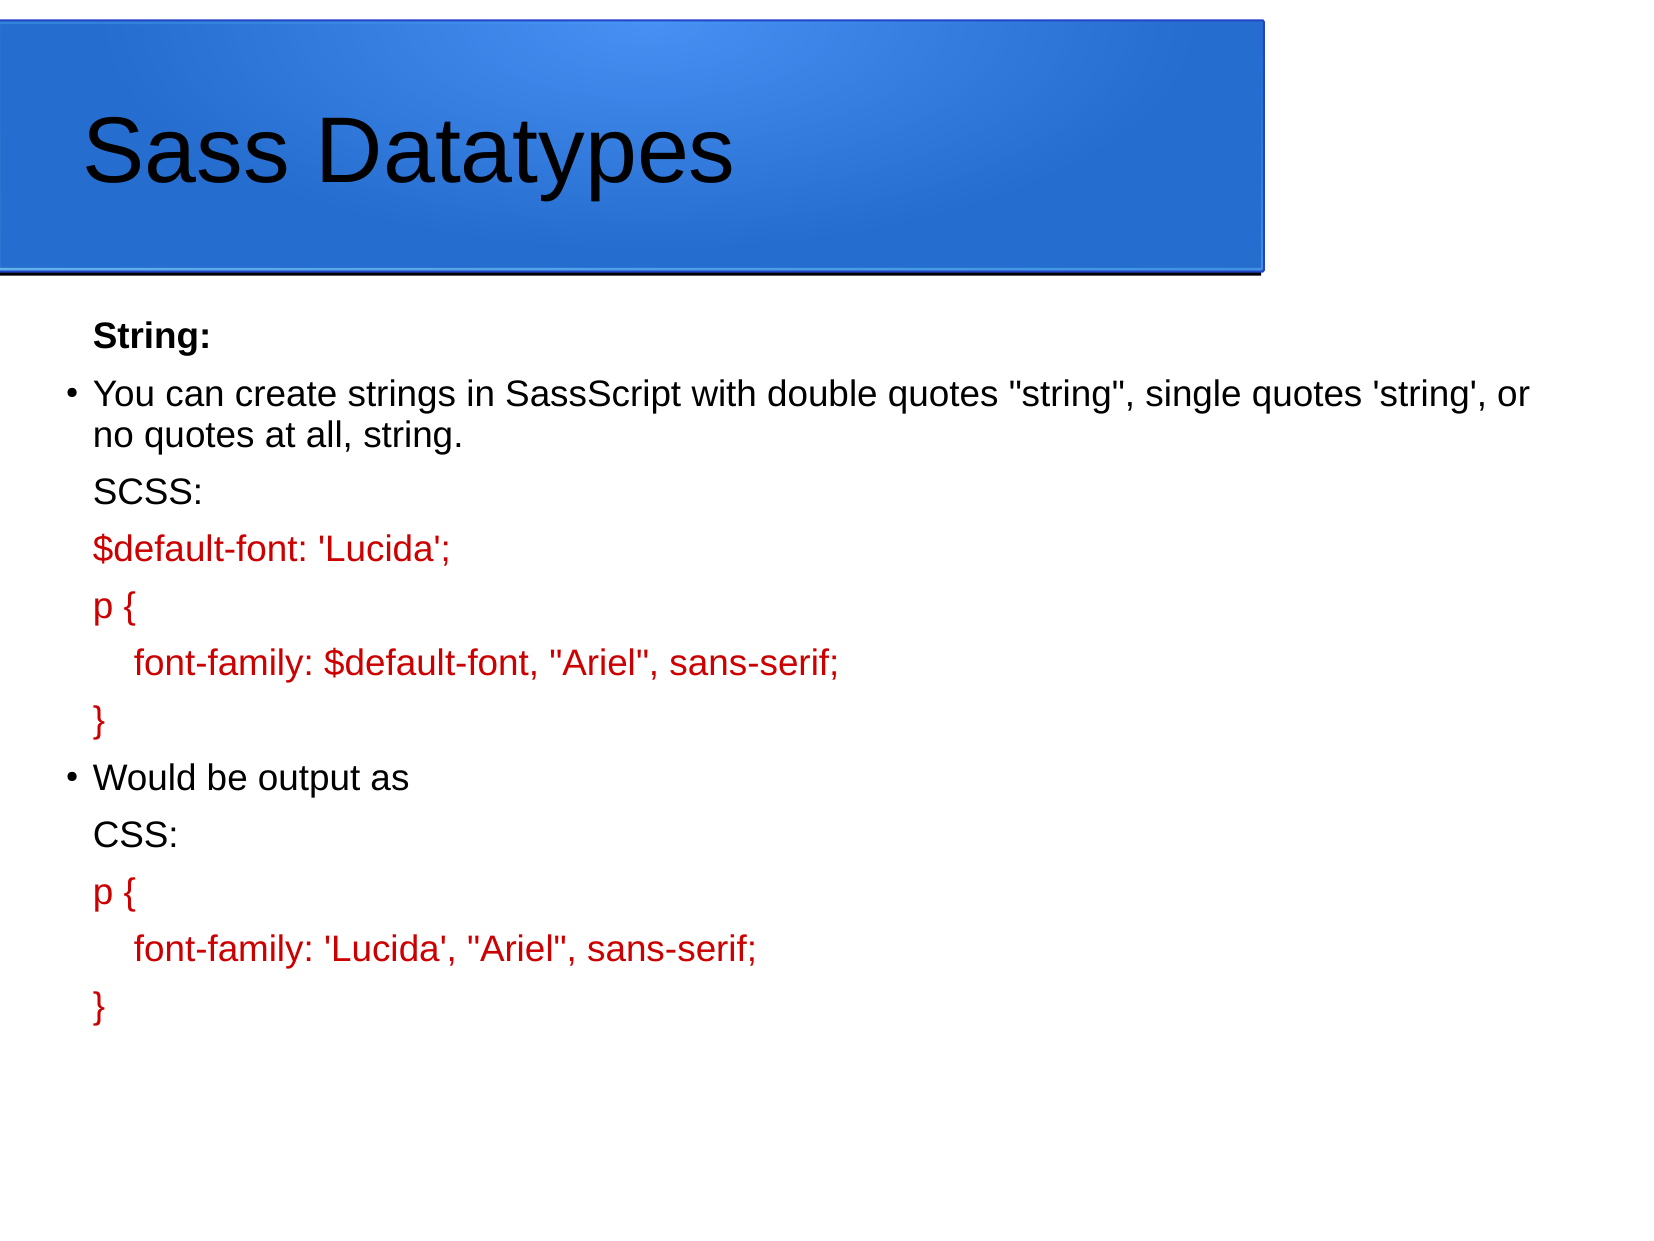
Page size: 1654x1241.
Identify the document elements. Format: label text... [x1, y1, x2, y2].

title Sass Datatypes [82, 47, 1235, 252]
list String: You can create strings in SassScript with double quotes "string", single quotes 'string', or no quotes at all, string. SCSS: $default-font: 'Lucida'; p { font-family: $default-font, "Ariel", sans-serif; } Would be output as CSS: p { font-family: 'Lucida', "Ariel", sans-serif; } [56, 315, 1546, 1036]
